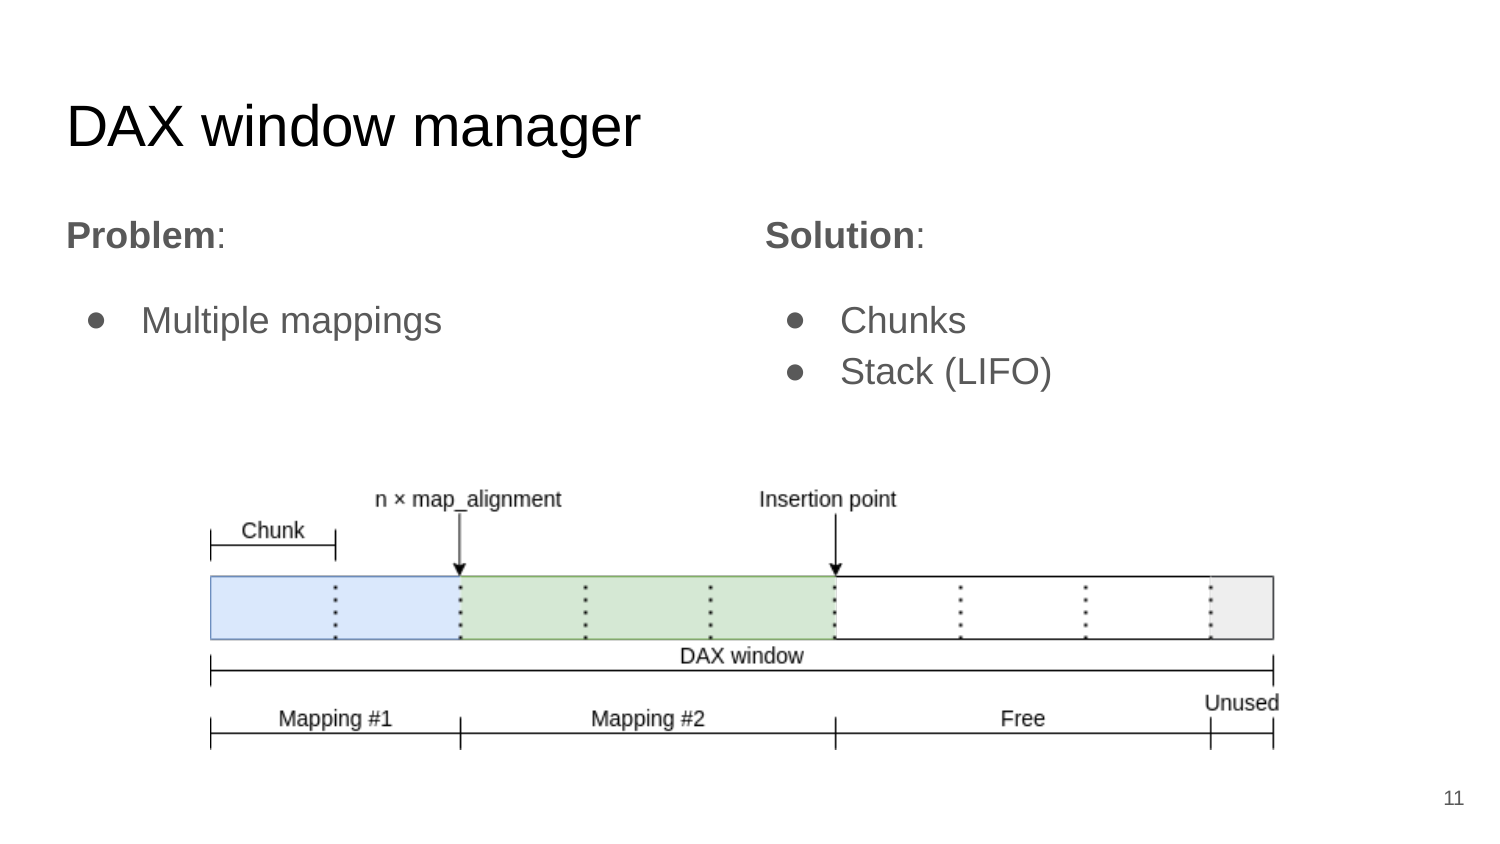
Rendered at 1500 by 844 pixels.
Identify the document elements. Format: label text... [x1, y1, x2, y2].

picture [210, 482, 1290, 750]
text_box Solution: Chunks Stack (LIFO) [750, 189, 1390, 398]
list Problem: Multiple mappings [51, 189, 750, 398]
title DAX window manager [51, 72, 1449, 167]
slide_number <number> [1389, 764, 1480, 830]
